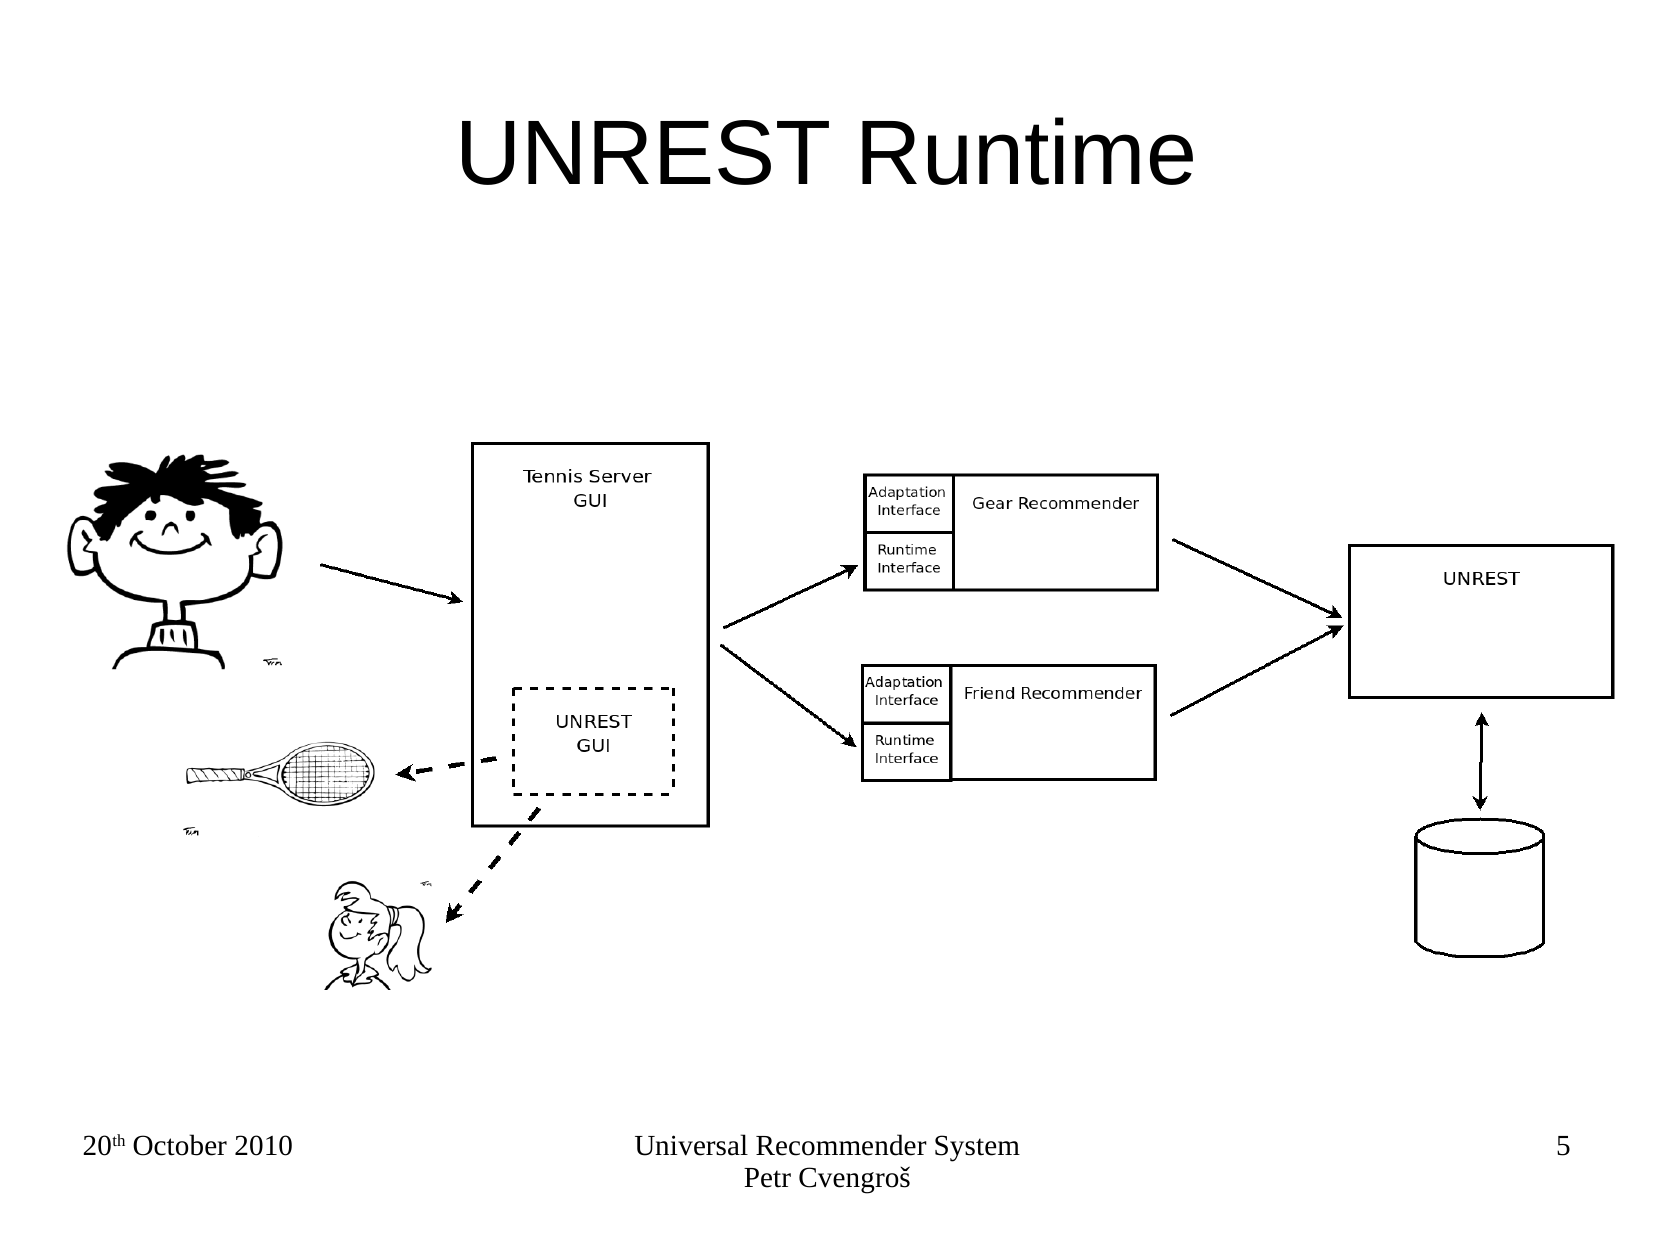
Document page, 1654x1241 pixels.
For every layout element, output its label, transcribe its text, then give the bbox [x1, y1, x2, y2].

picture [39, 337, 1615, 992]
title UNREST Runtime [82, 56, 1571, 250]
